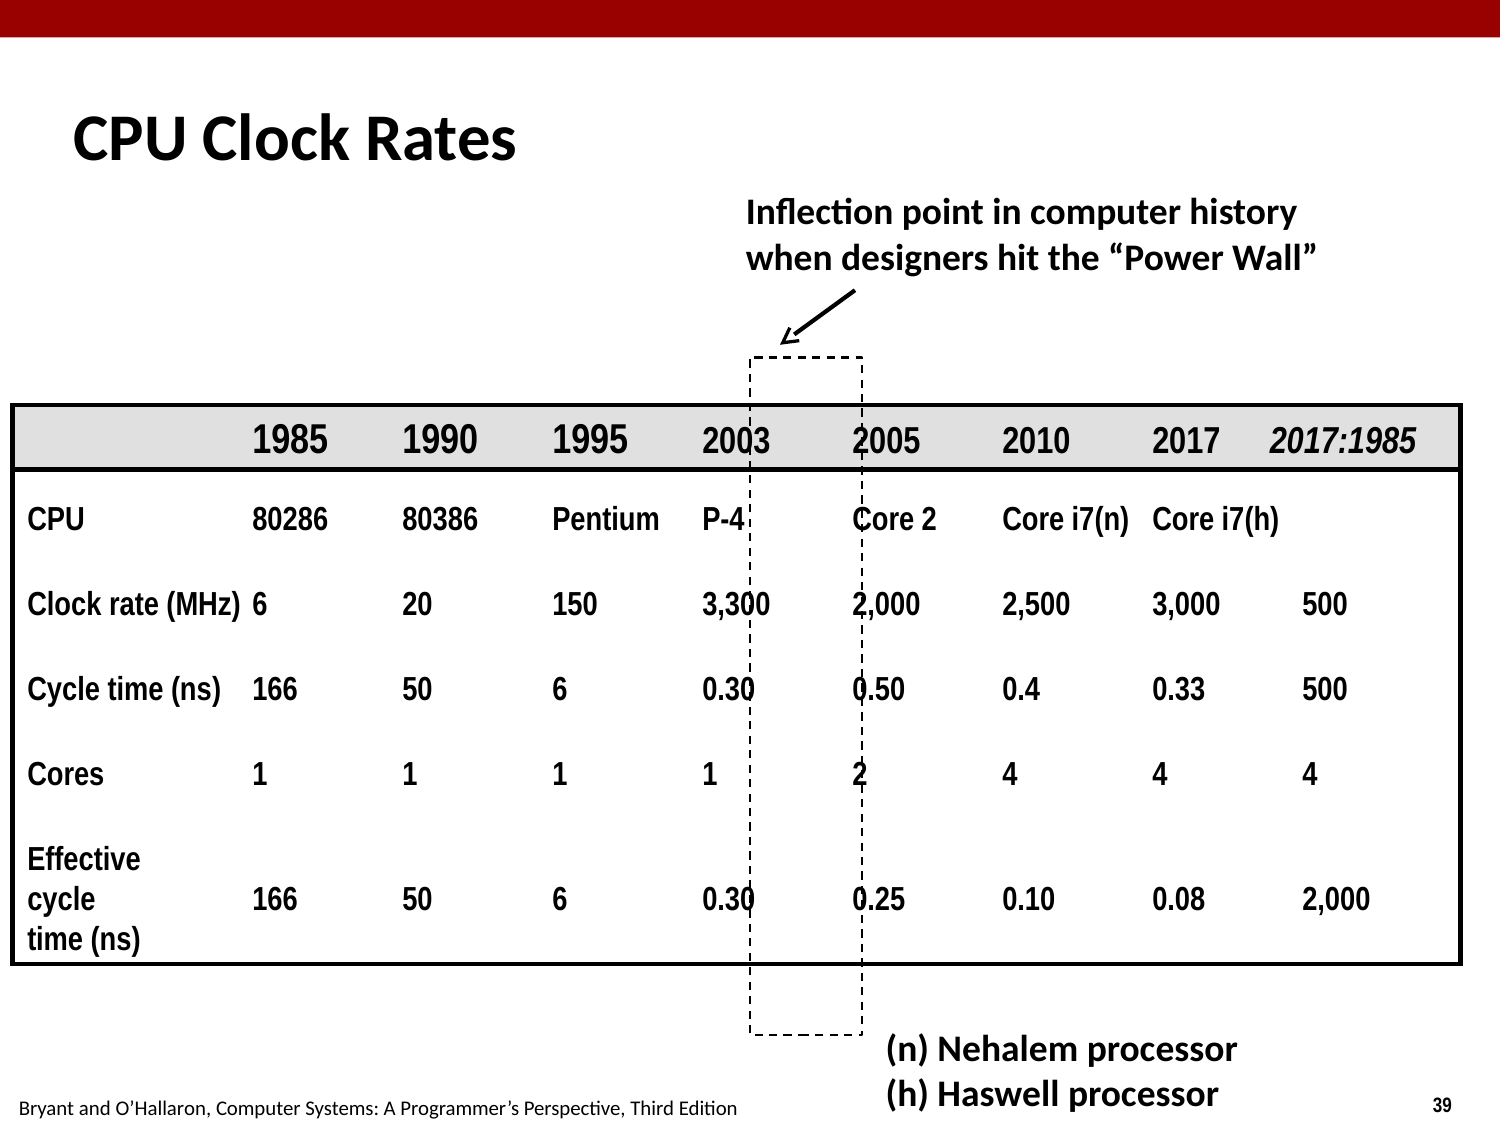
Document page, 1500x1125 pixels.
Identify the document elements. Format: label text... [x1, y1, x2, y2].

text_box Inflection point in computer history when designers hit the “Power Wall” [731, 180, 1334, 285]
text_box (n) Nehalem processor (h) Haswell processor [870, 1016, 1254, 1122]
title CPU Clock Rates [58, 71, 1304, 197]
text_box 1985 1990 1995 2003 2005 2010 2017 2017:1985 CPU 80286 80386 Pentium P-4 Core 2 Core i7(n) Core i7(h) Clock rate (MHz) 6 20 150 3,300 2,000 2,500 3,000 500 Cycle time (ns) 166 50 6 0.30 0.50 0.4 0.33 500 Cores 1 1 1 1 2 4 4 4 Effective cycle 166 50 6 0.30 0.25 0.10 0.08 2,000 time (ns) [12, 404, 1461, 965]
